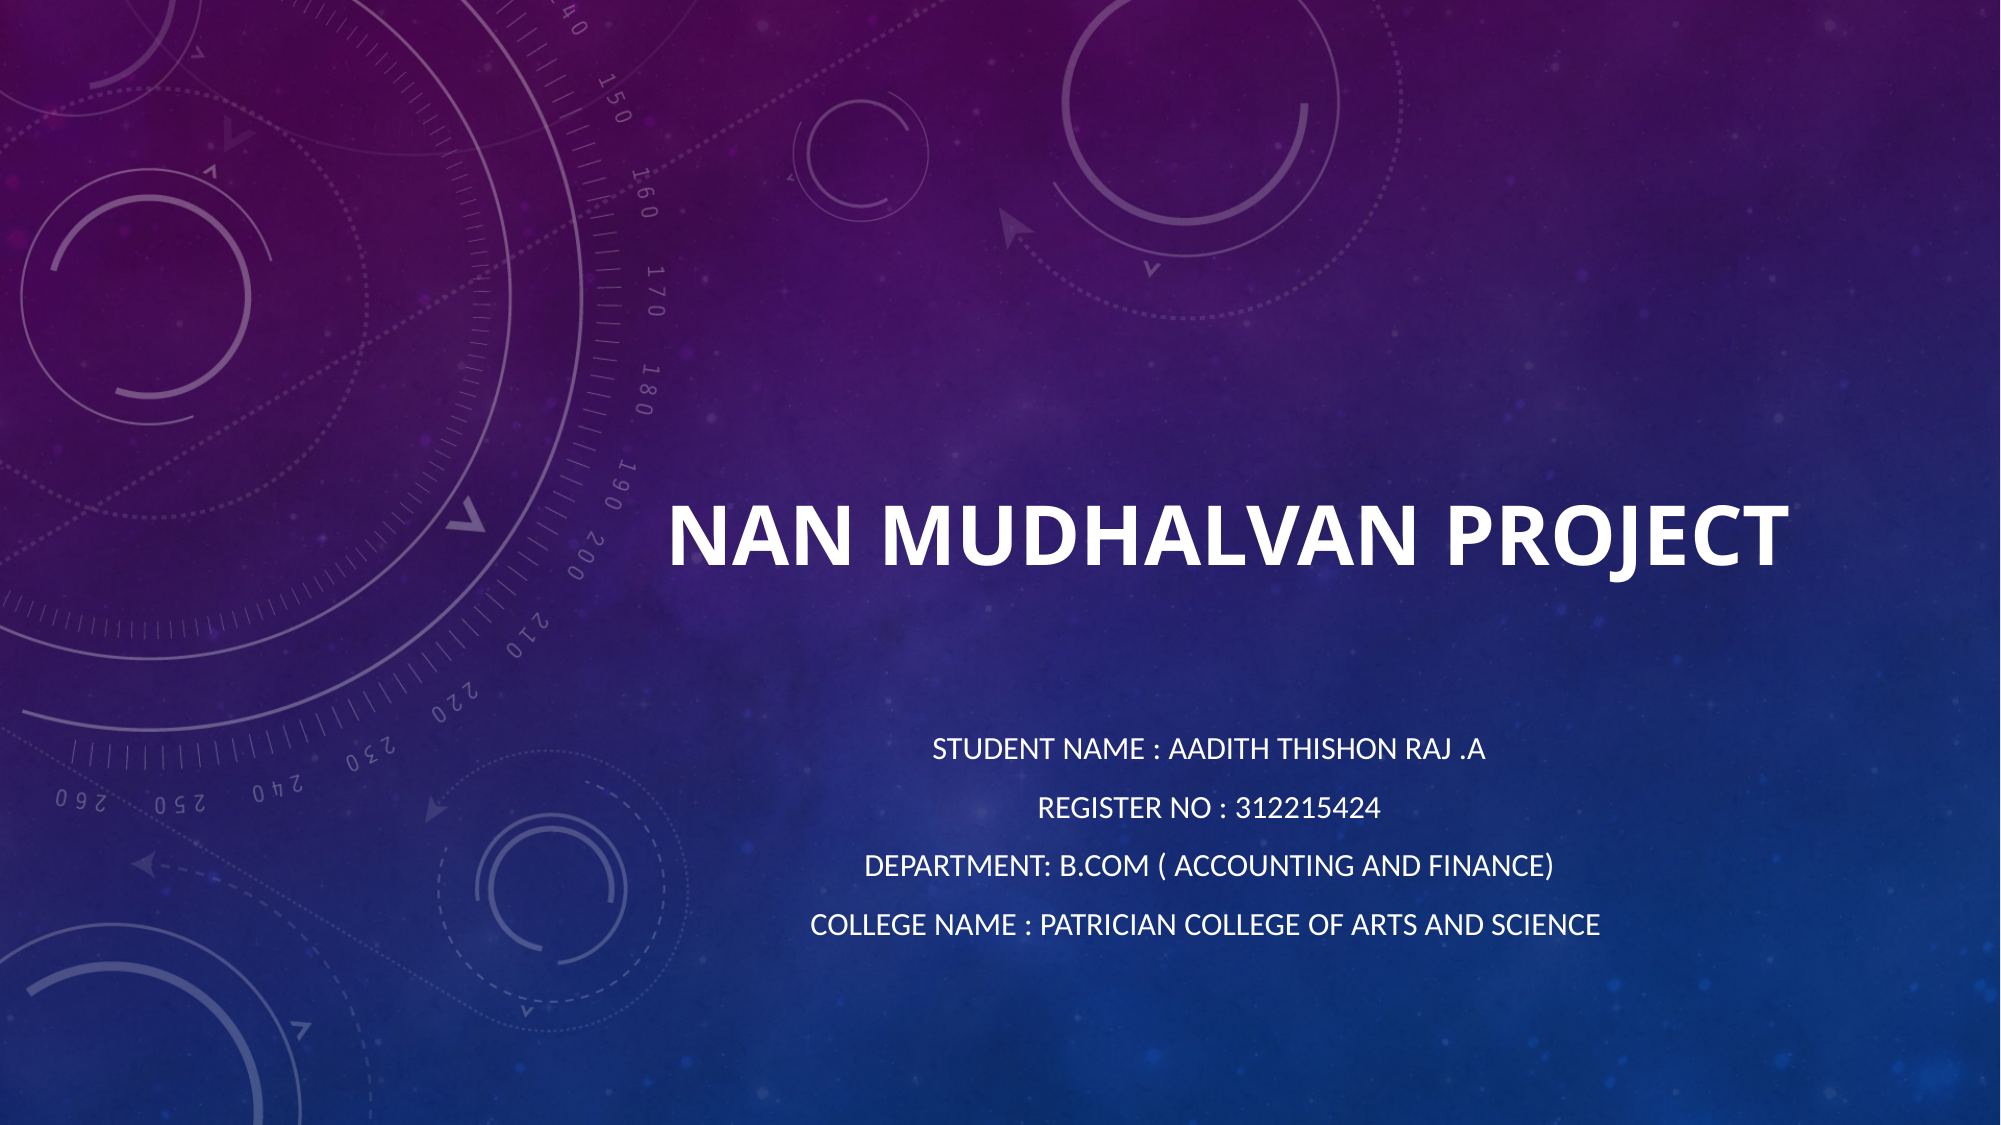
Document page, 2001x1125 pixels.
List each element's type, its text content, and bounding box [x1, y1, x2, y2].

title NAN MUDHALVAN PROJECT [650, 379, 1831, 590]
subtitle STUDENT NAME : AADITH THISHON RAJ .A REGISTER NO : 312215424 DEPARTMENT: B.COM ( ACCOUNTING AND FINANCE) COLLEGE NAME : PATRICIAN COLLEGE OF ARTS AND SCIENCE [650, 719, 1831, 951]
